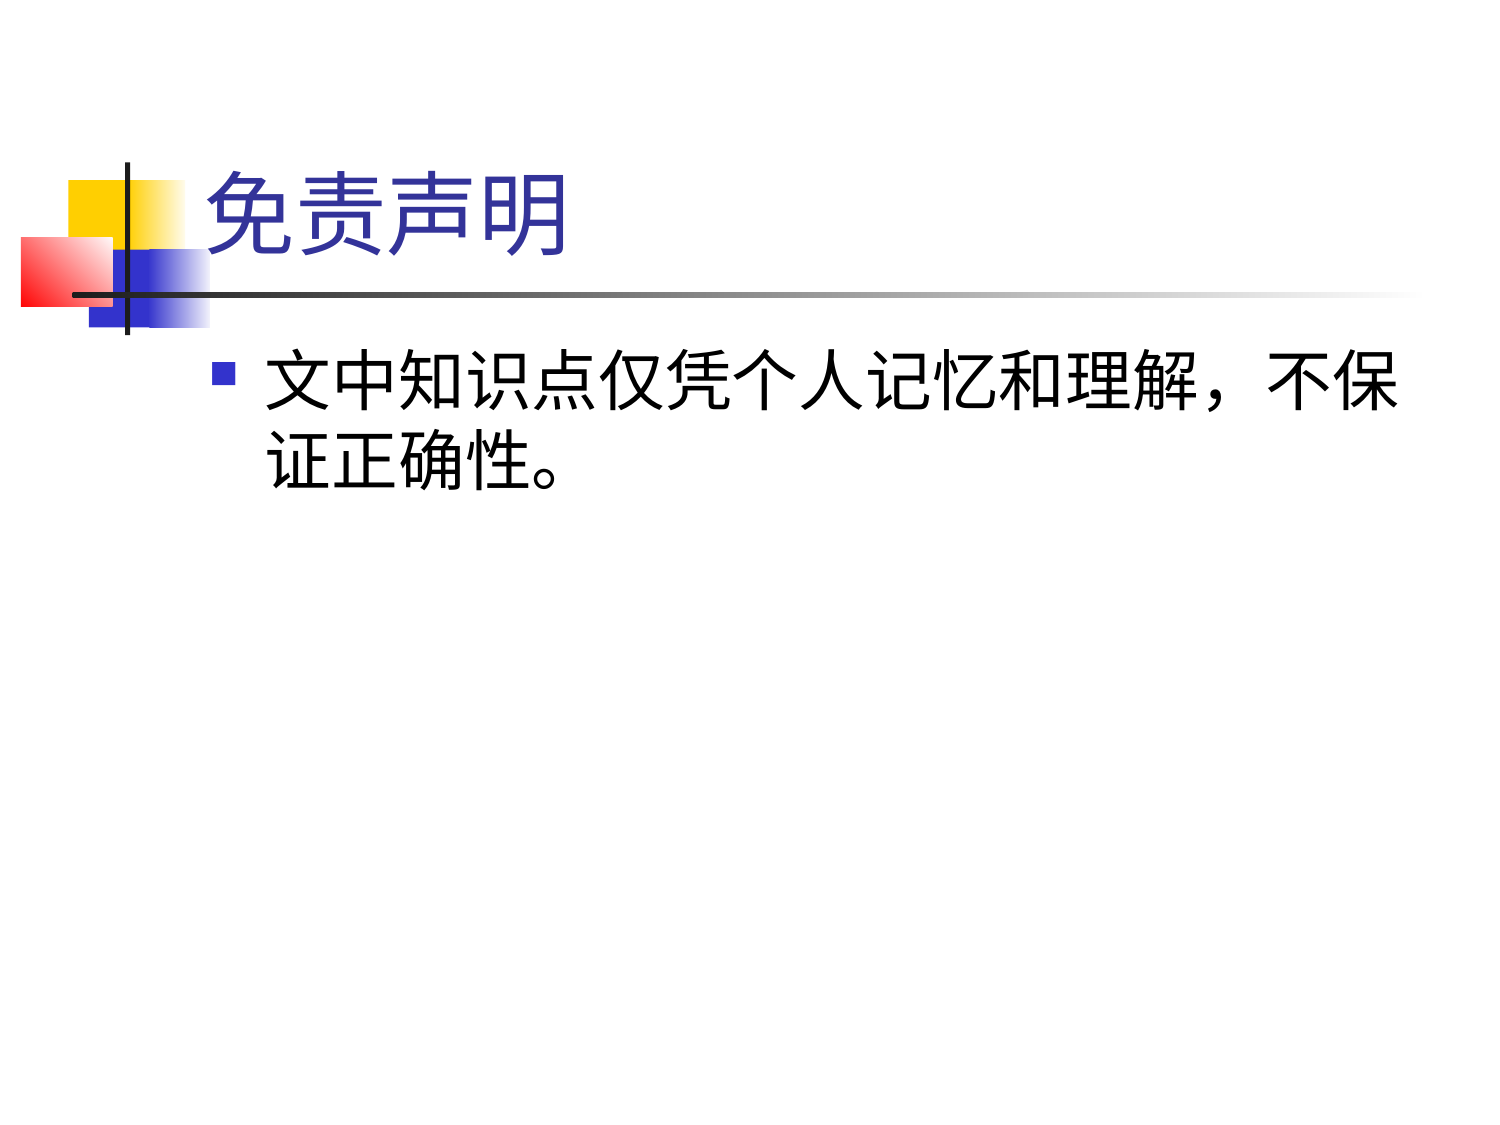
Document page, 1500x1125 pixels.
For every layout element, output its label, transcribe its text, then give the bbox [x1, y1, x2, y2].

list 文中知识点仅凭个人记忆和理解，不保证正确性。 [193, 331, 1469, 1007]
title 免责声明 [188, 35, 1468, 276]
